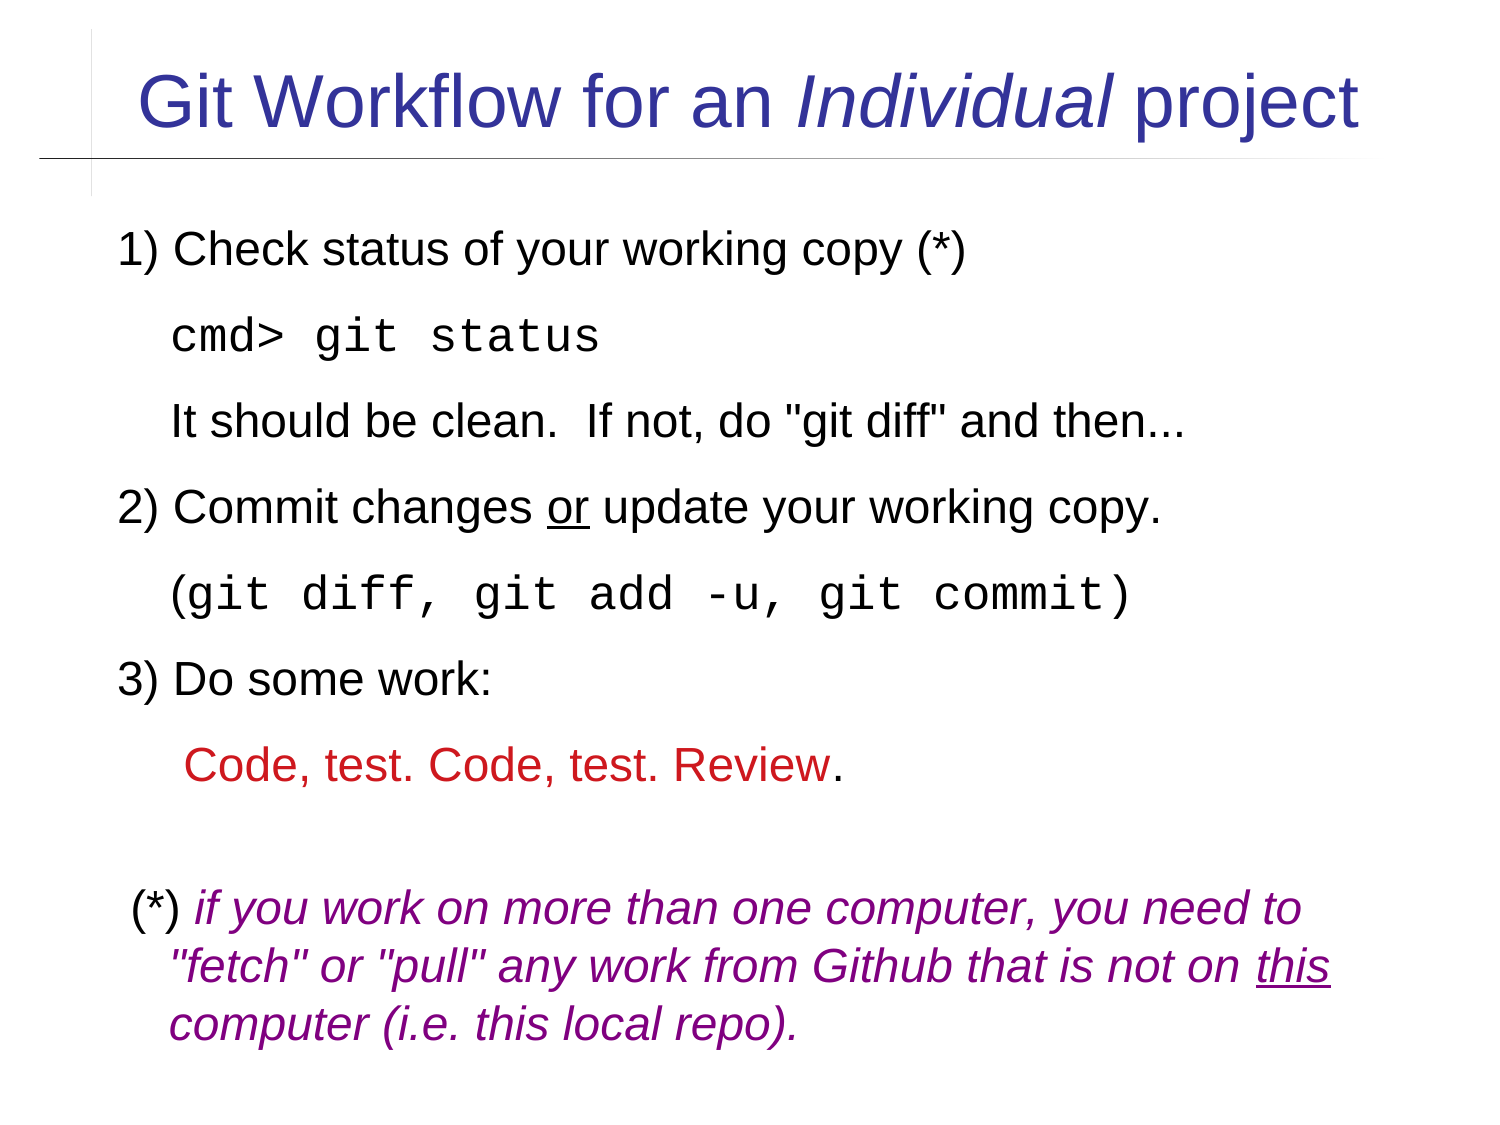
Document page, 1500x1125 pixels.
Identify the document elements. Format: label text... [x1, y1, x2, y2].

title Git Workflow for an Individual project [100, 42, 1397, 150]
list 1) Check status of your working copy (*) cmd> git status It should be clean. If not, do "git diff" and then... 2) Commit changes or update your working copy. (git diff, git add -u, git commit) 3) Do some work: Code, test. Code, test. Review. (*) if you work on more than one computer, you need to "fetch" or "pull" any work from Github that is not on this computer (i.e. this local repo). [100, 209, 1397, 1066]
